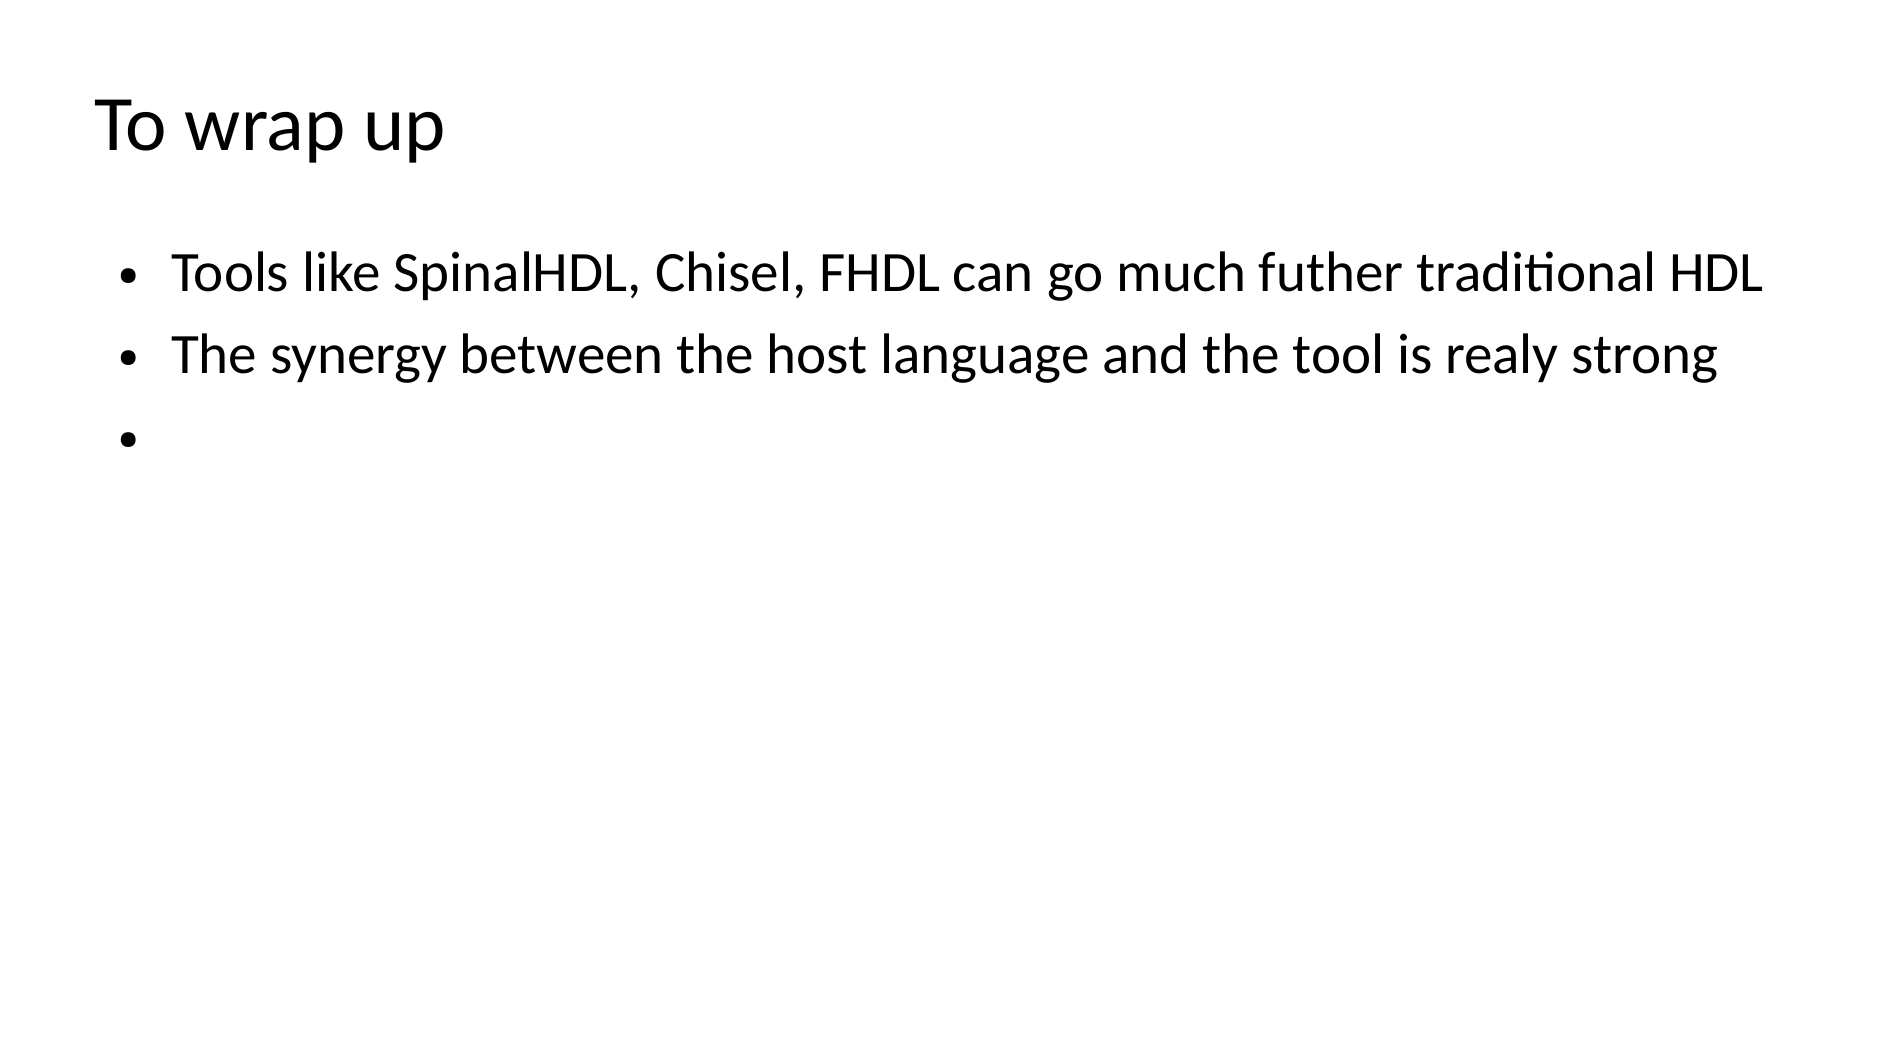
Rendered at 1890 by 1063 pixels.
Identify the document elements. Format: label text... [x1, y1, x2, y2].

list Tools like SpinalHDL, Chisel, FHDL can go much futher traditional HDL The synergy between the host language and the tool is realy strong [100, 248, 1884, 1048]
title To wrap up [94, 42, 1796, 220]
